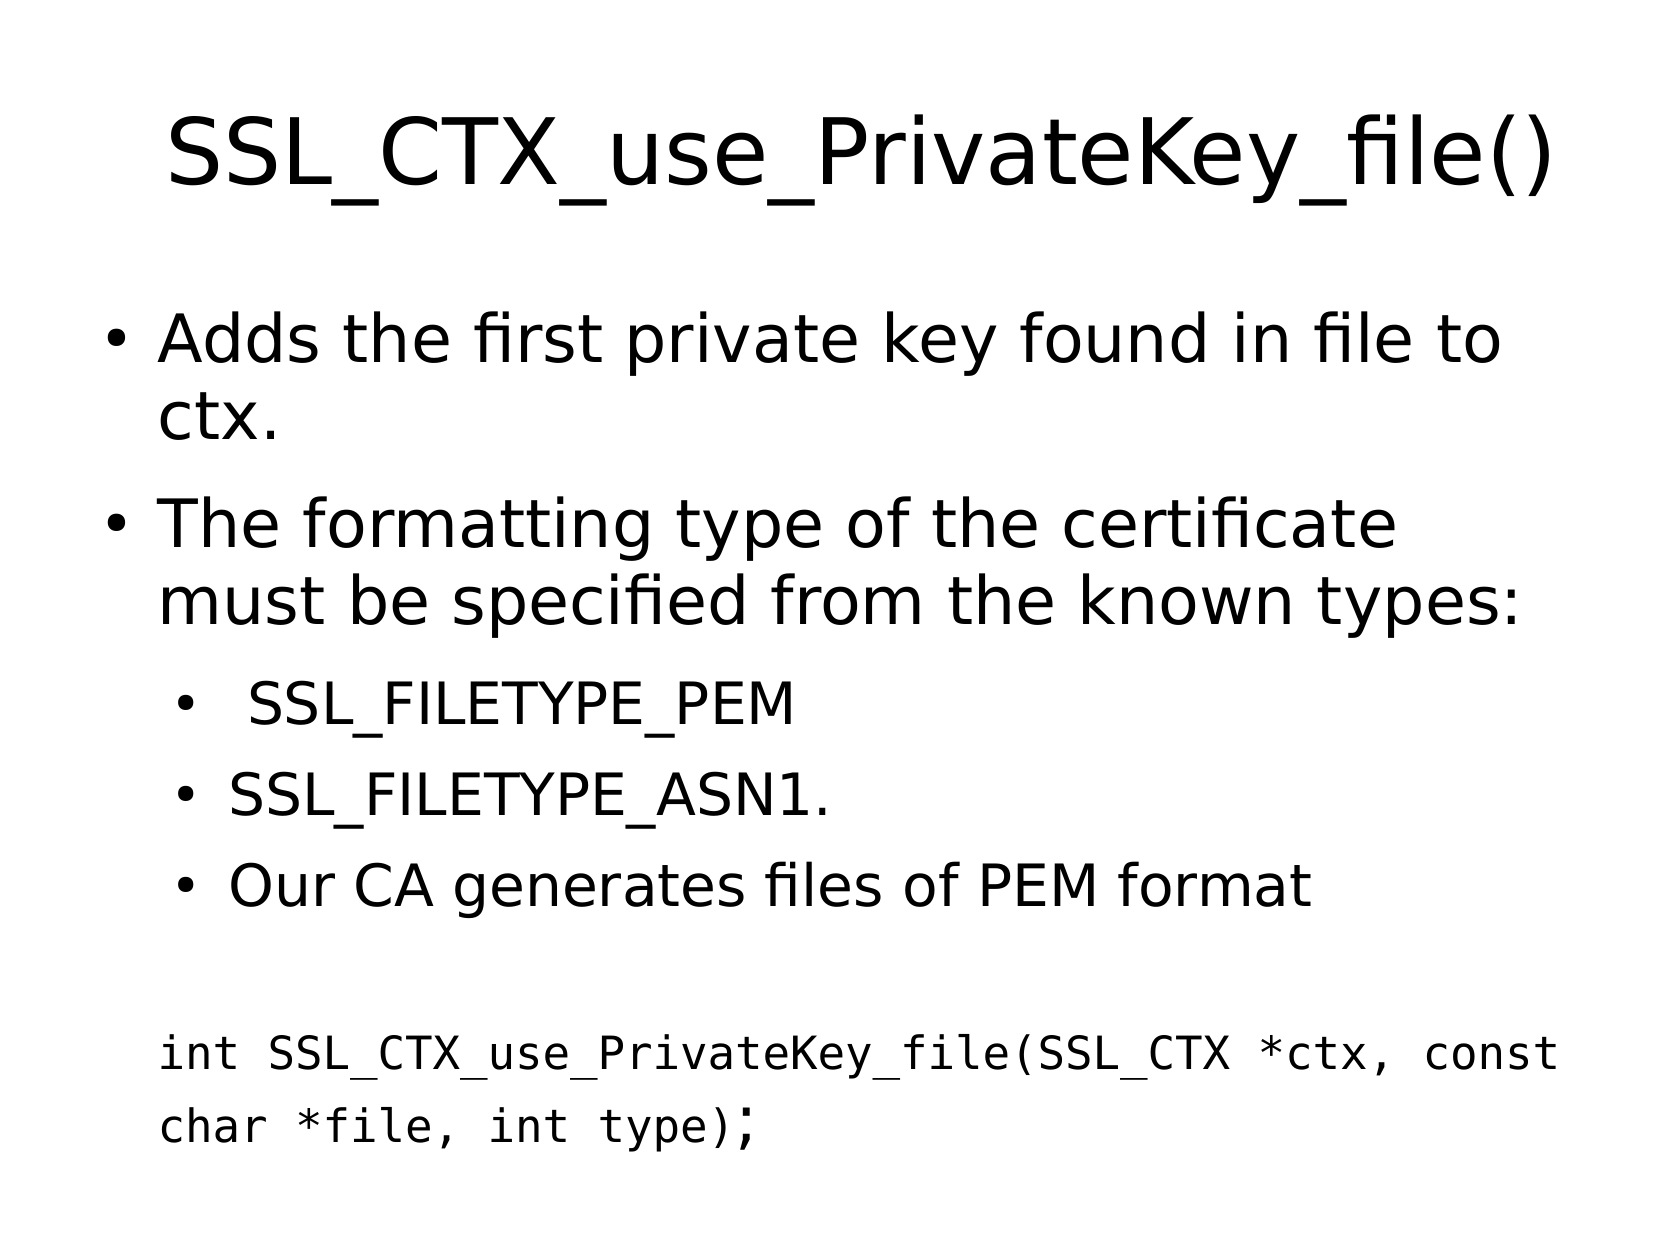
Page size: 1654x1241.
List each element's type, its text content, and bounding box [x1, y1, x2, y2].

title SSL_CTX_use_PrivateKey_file() [82, 56, 1571, 250]
list Adds the first private key found in file to ctx. The formatting type of the certificate must be specified from the known types: SSL_FILETYPE_PEM SSL_FILETYPE_ASN1. Our CA generates files of PEM format int SSL_CTX_use_PrivateKey_file(SSL_CTX *ctx, const char *file, int type); [86, 300, 1576, 1119]
